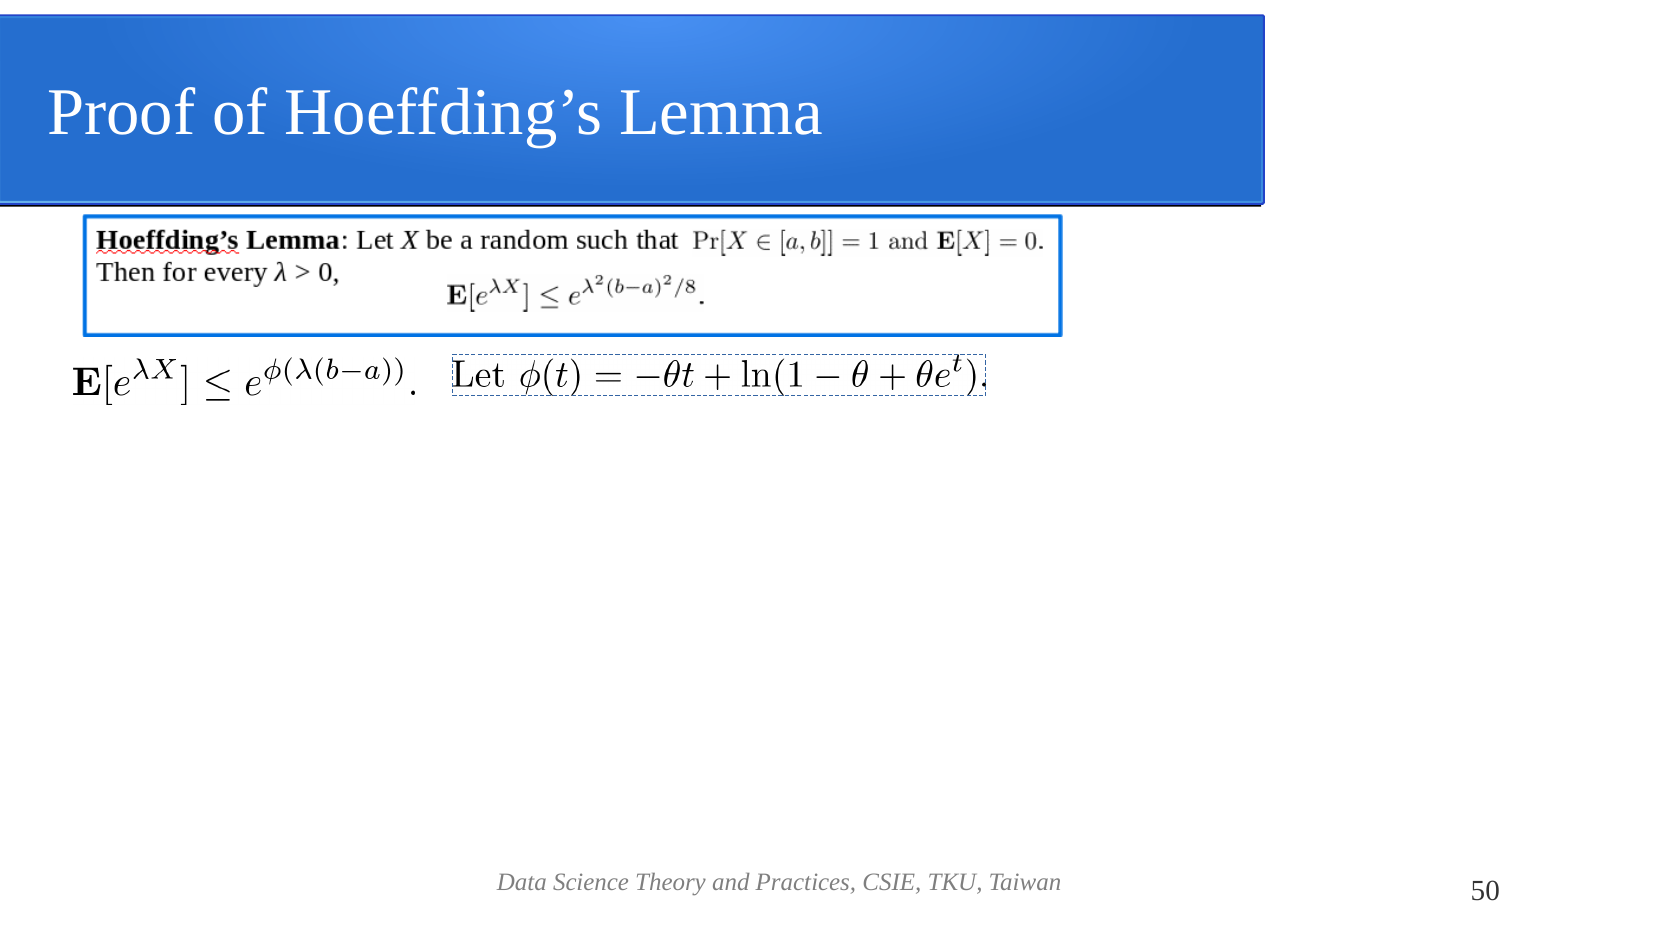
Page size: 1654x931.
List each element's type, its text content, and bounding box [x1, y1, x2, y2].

picture [73, 357, 415, 406]
picture [82, 212, 1063, 337]
picture [452, 354, 986, 396]
title Proof of Hoeffding’s Lemma [47, 35, 1199, 189]
